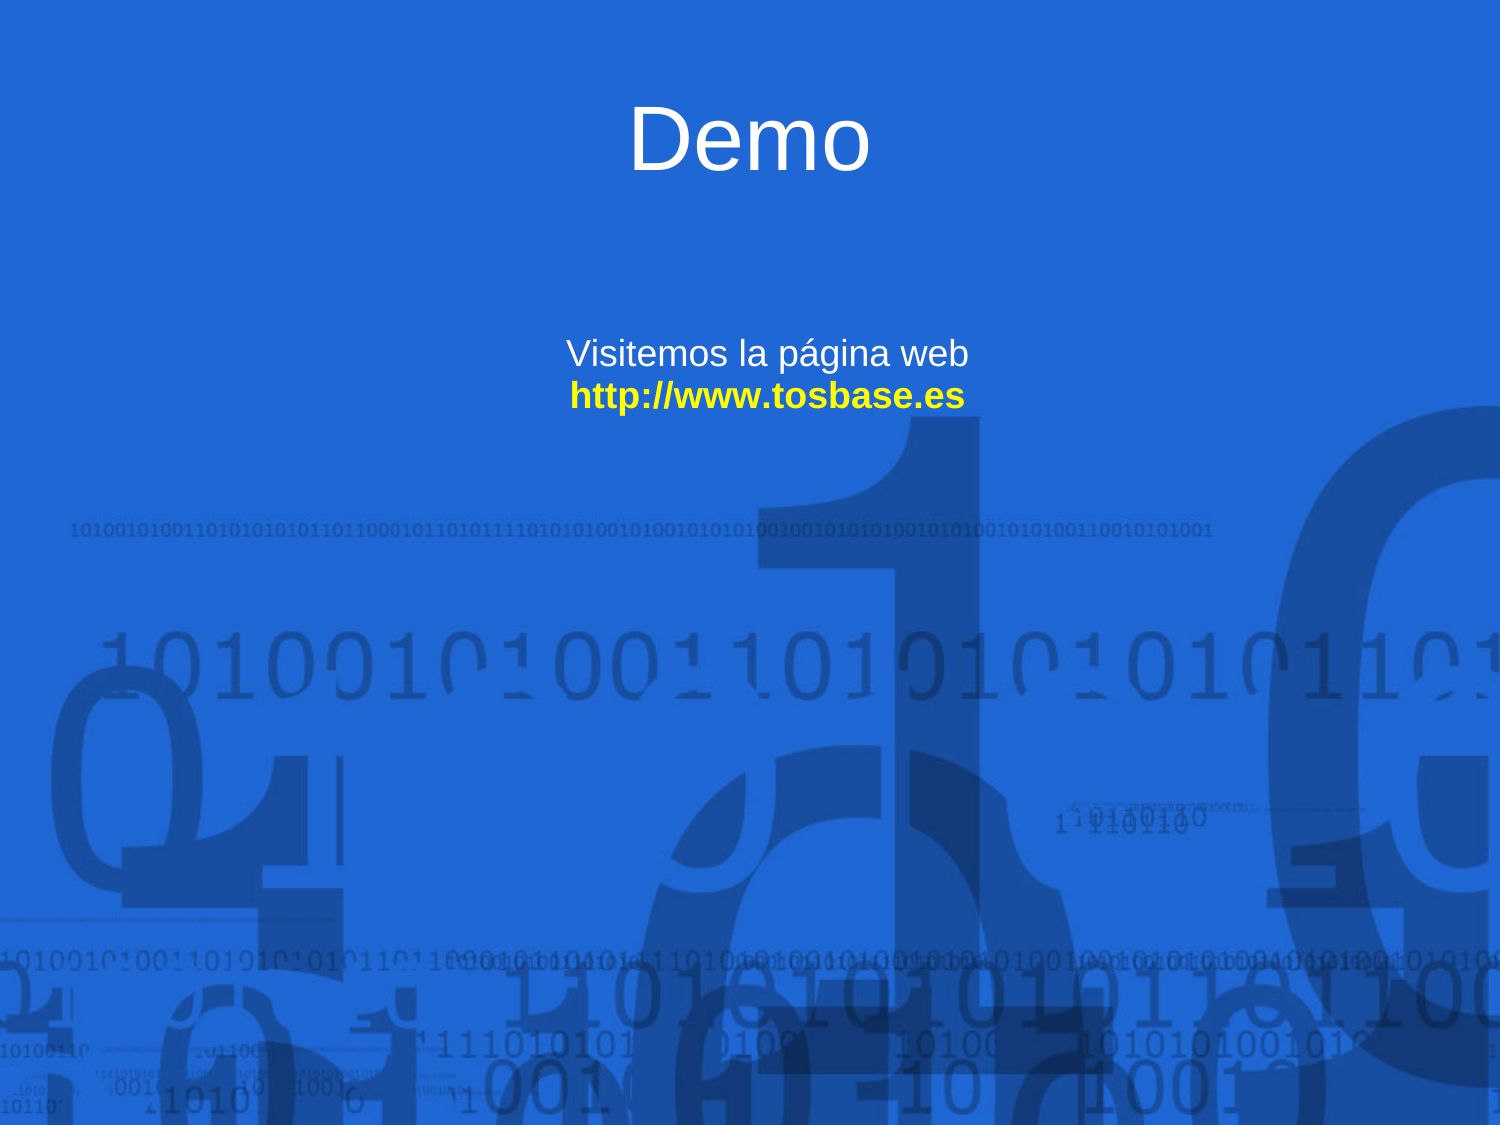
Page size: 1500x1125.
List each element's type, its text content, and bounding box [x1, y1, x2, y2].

title Demo [75, 45, 1426, 233]
text_box Visitemos la página web http://www.tosbase.es [206, 324, 1329, 425]
picture [0, 0, 1500, 1125]
